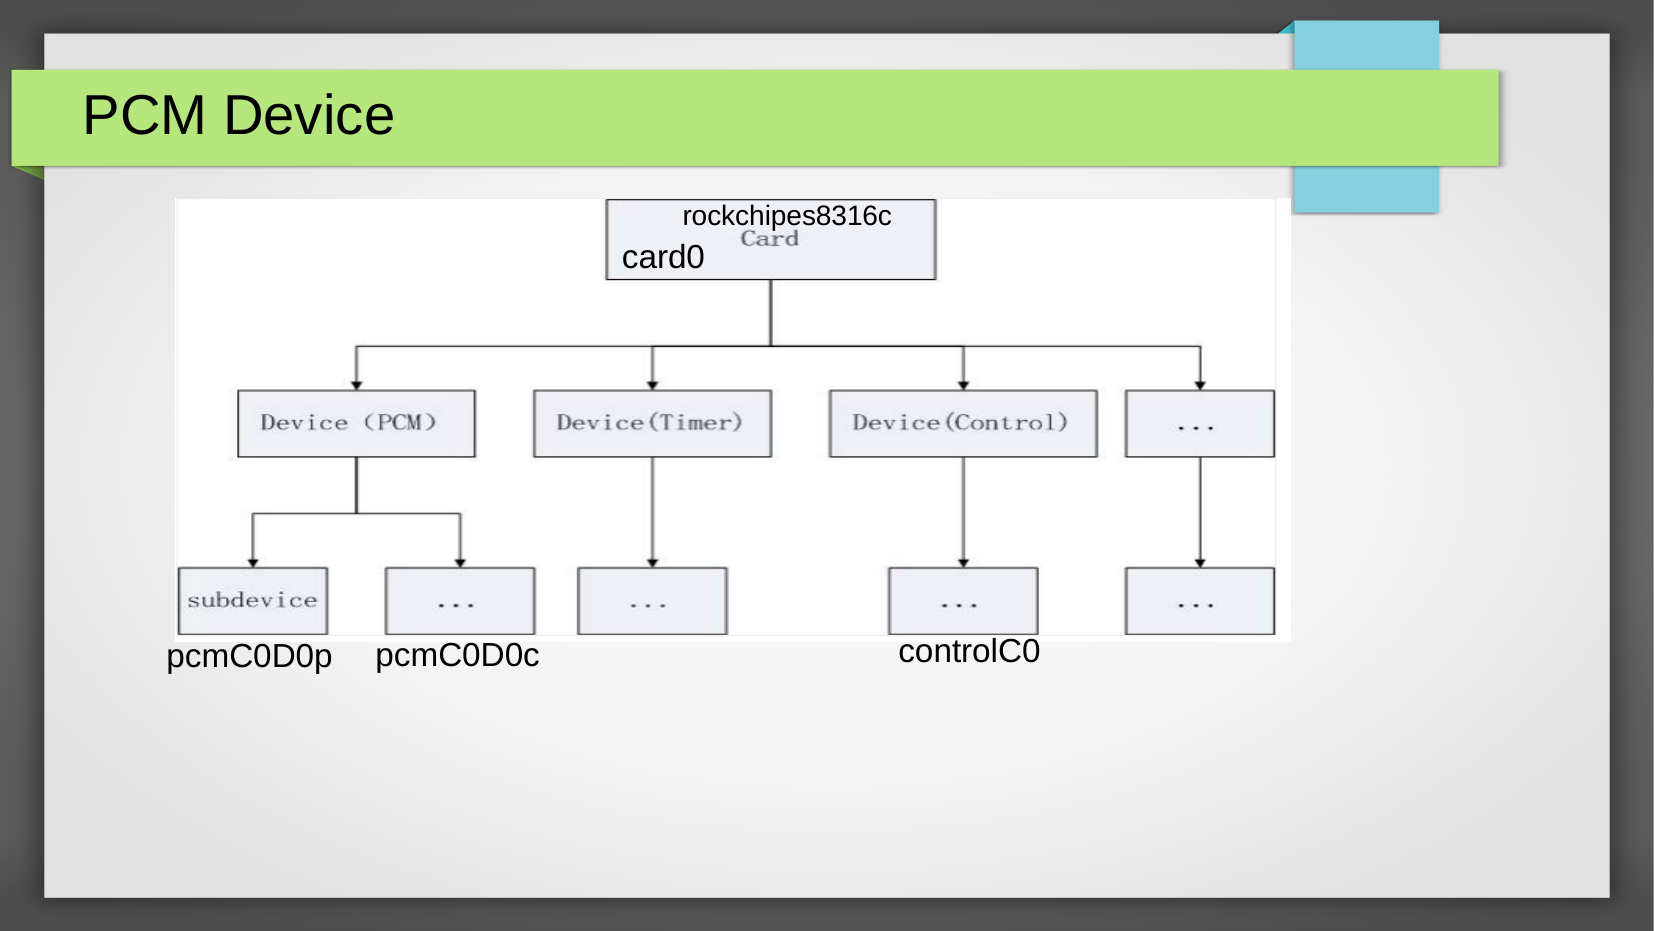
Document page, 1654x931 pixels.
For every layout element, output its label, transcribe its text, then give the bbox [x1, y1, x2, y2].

text_box controlC0 [883, 625, 1070, 678]
title PCM Device [82, 37, 1571, 193]
text_box pcmC0D0p [151, 630, 360, 682]
text_box card0 [607, 231, 721, 283]
text_box rockchipes8316c [667, 192, 1088, 239]
picture [0, 0, 1654, 931]
text_box pcmC0D0c [360, 629, 556, 682]
